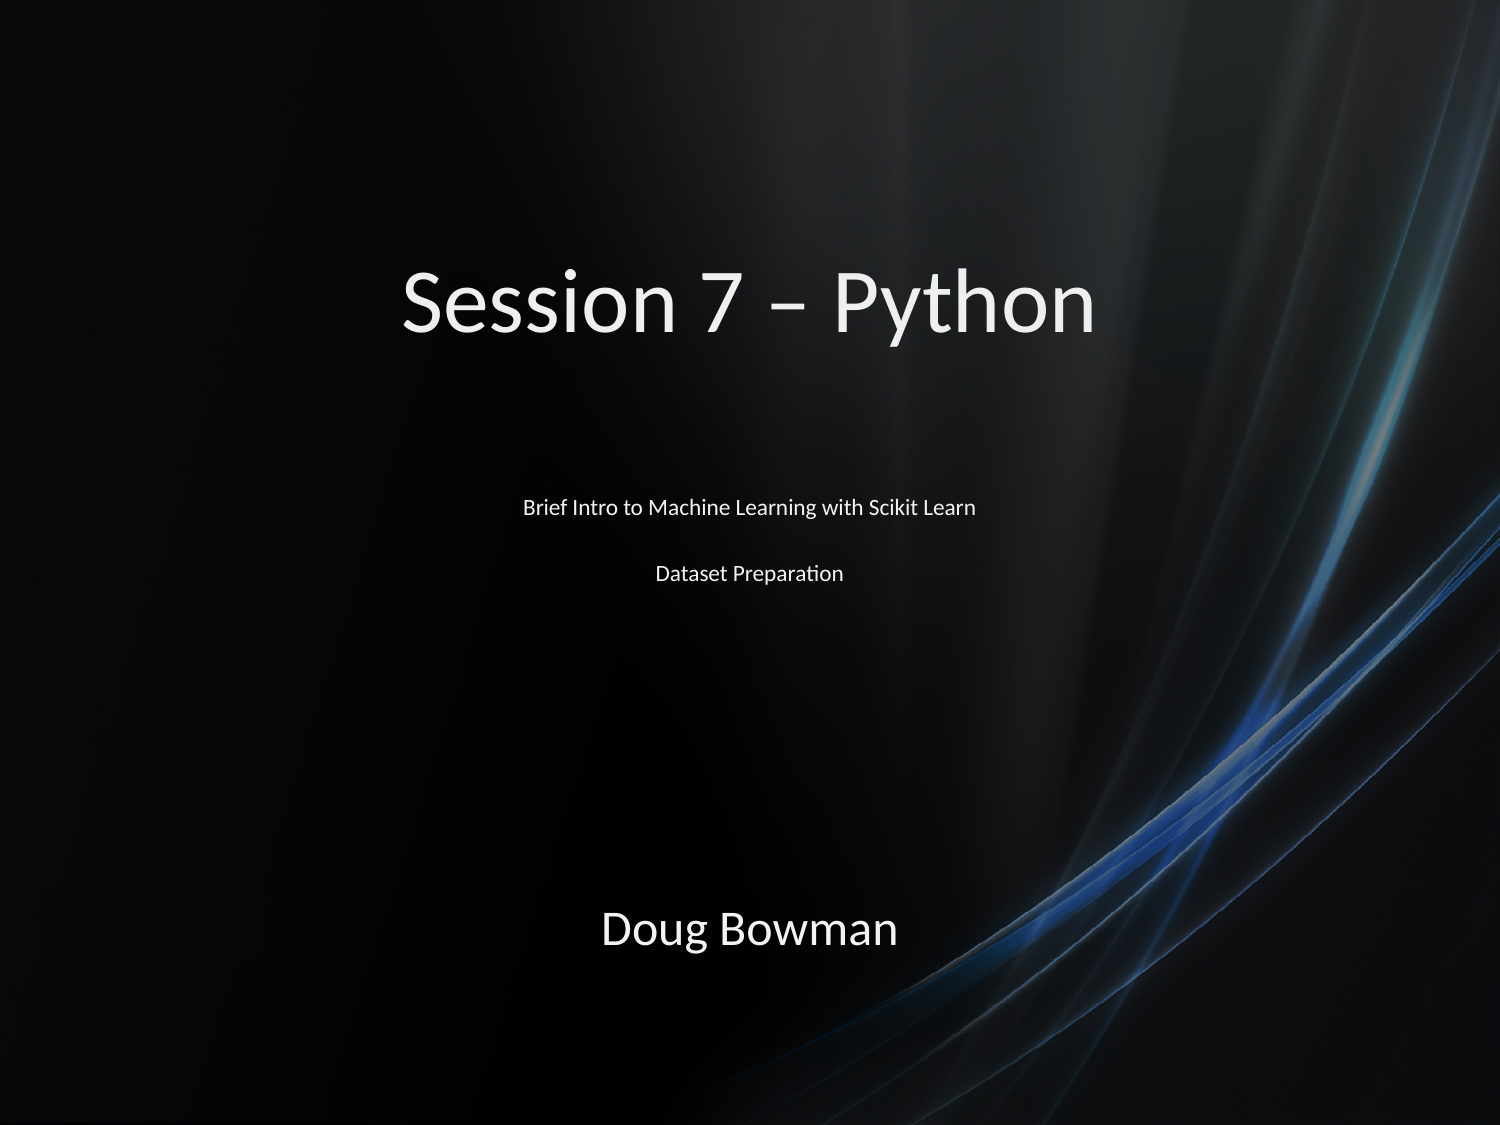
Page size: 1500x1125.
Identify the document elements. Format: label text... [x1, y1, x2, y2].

text_box Doug Bowman [224, 887, 1275, 999]
title Session 7 – Python [112, 174, 1388, 417]
subtitle Brief Intro to Machine Learning with Scikit Learn Dataset Preparation [174, 484, 1325, 596]
picture [0, 0, 1500, 1125]
